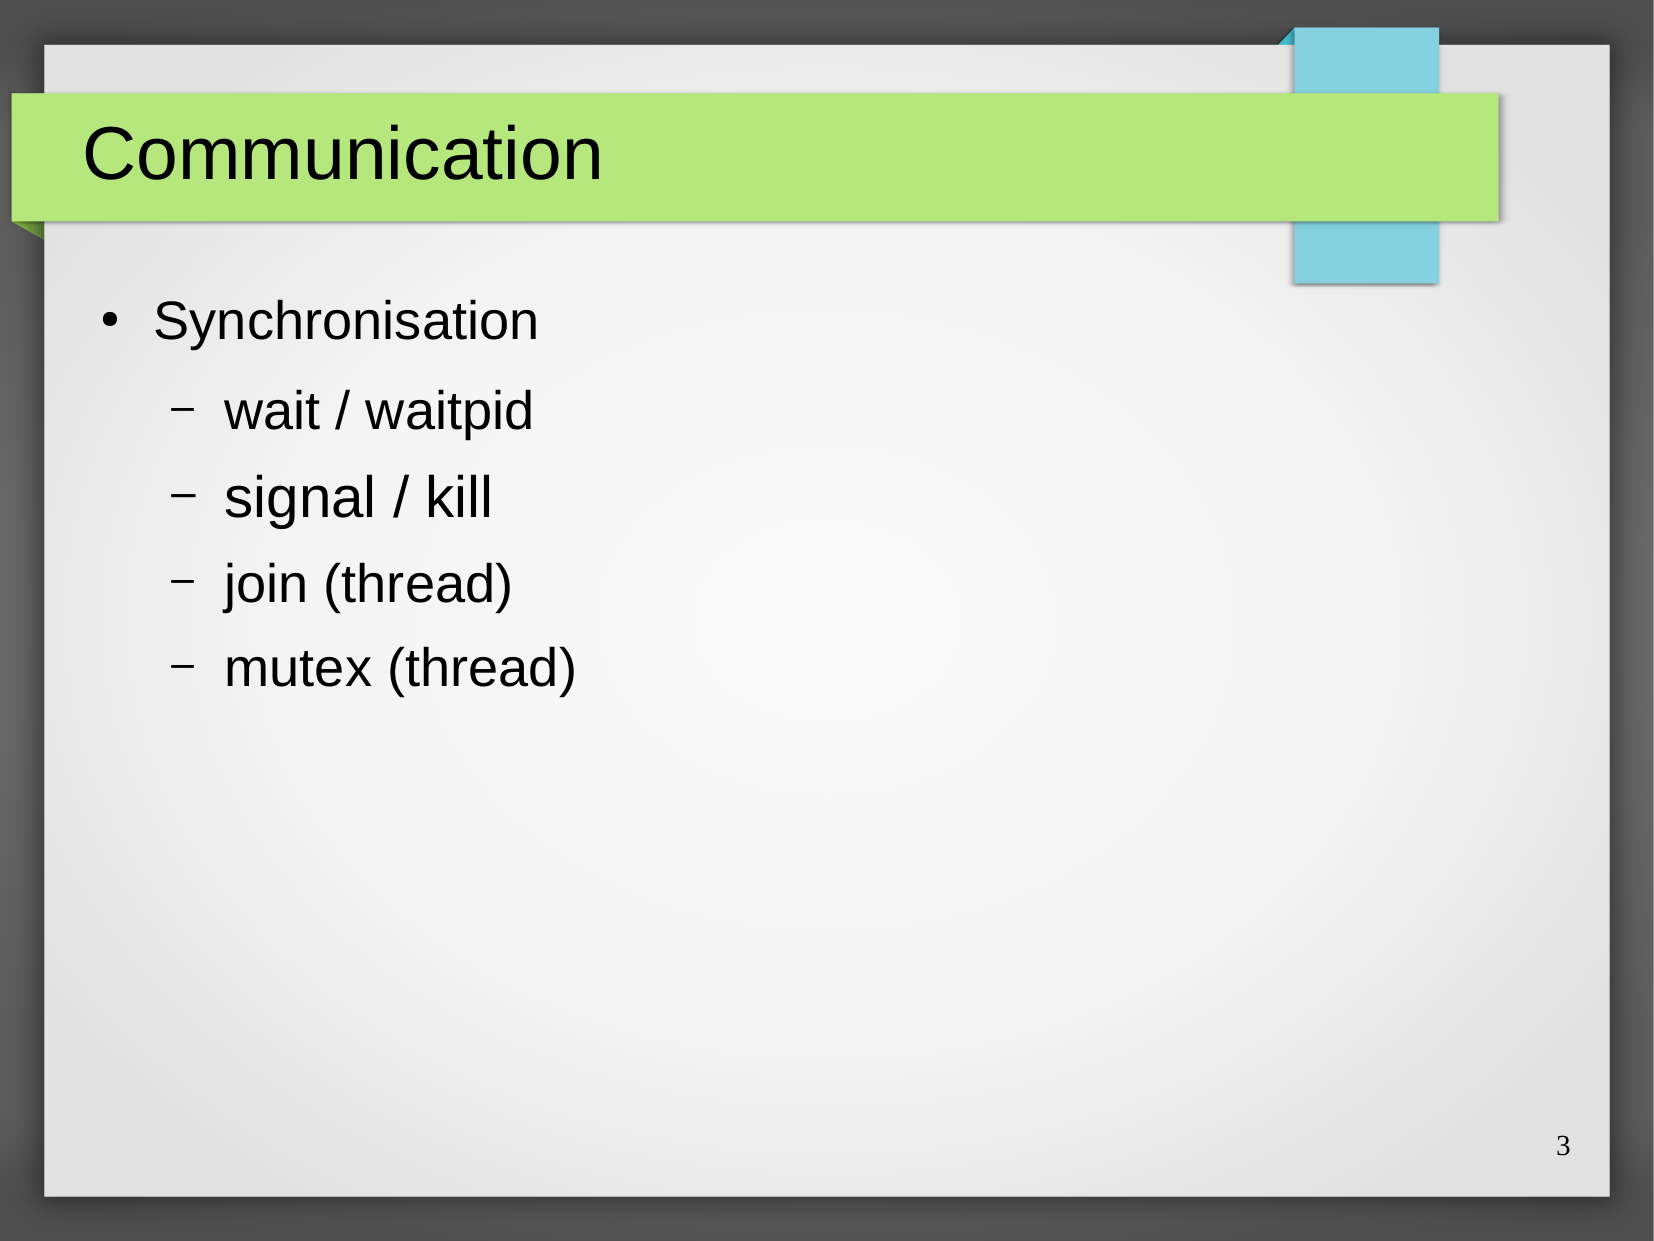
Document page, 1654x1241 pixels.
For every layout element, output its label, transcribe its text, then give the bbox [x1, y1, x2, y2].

list Synchronisation wait / waitpid signal / kill join (thread) mutex (thread) [82, 290, 1571, 1094]
picture [0, 0, 1654, 1241]
title Communication [82, 94, 1264, 213]
